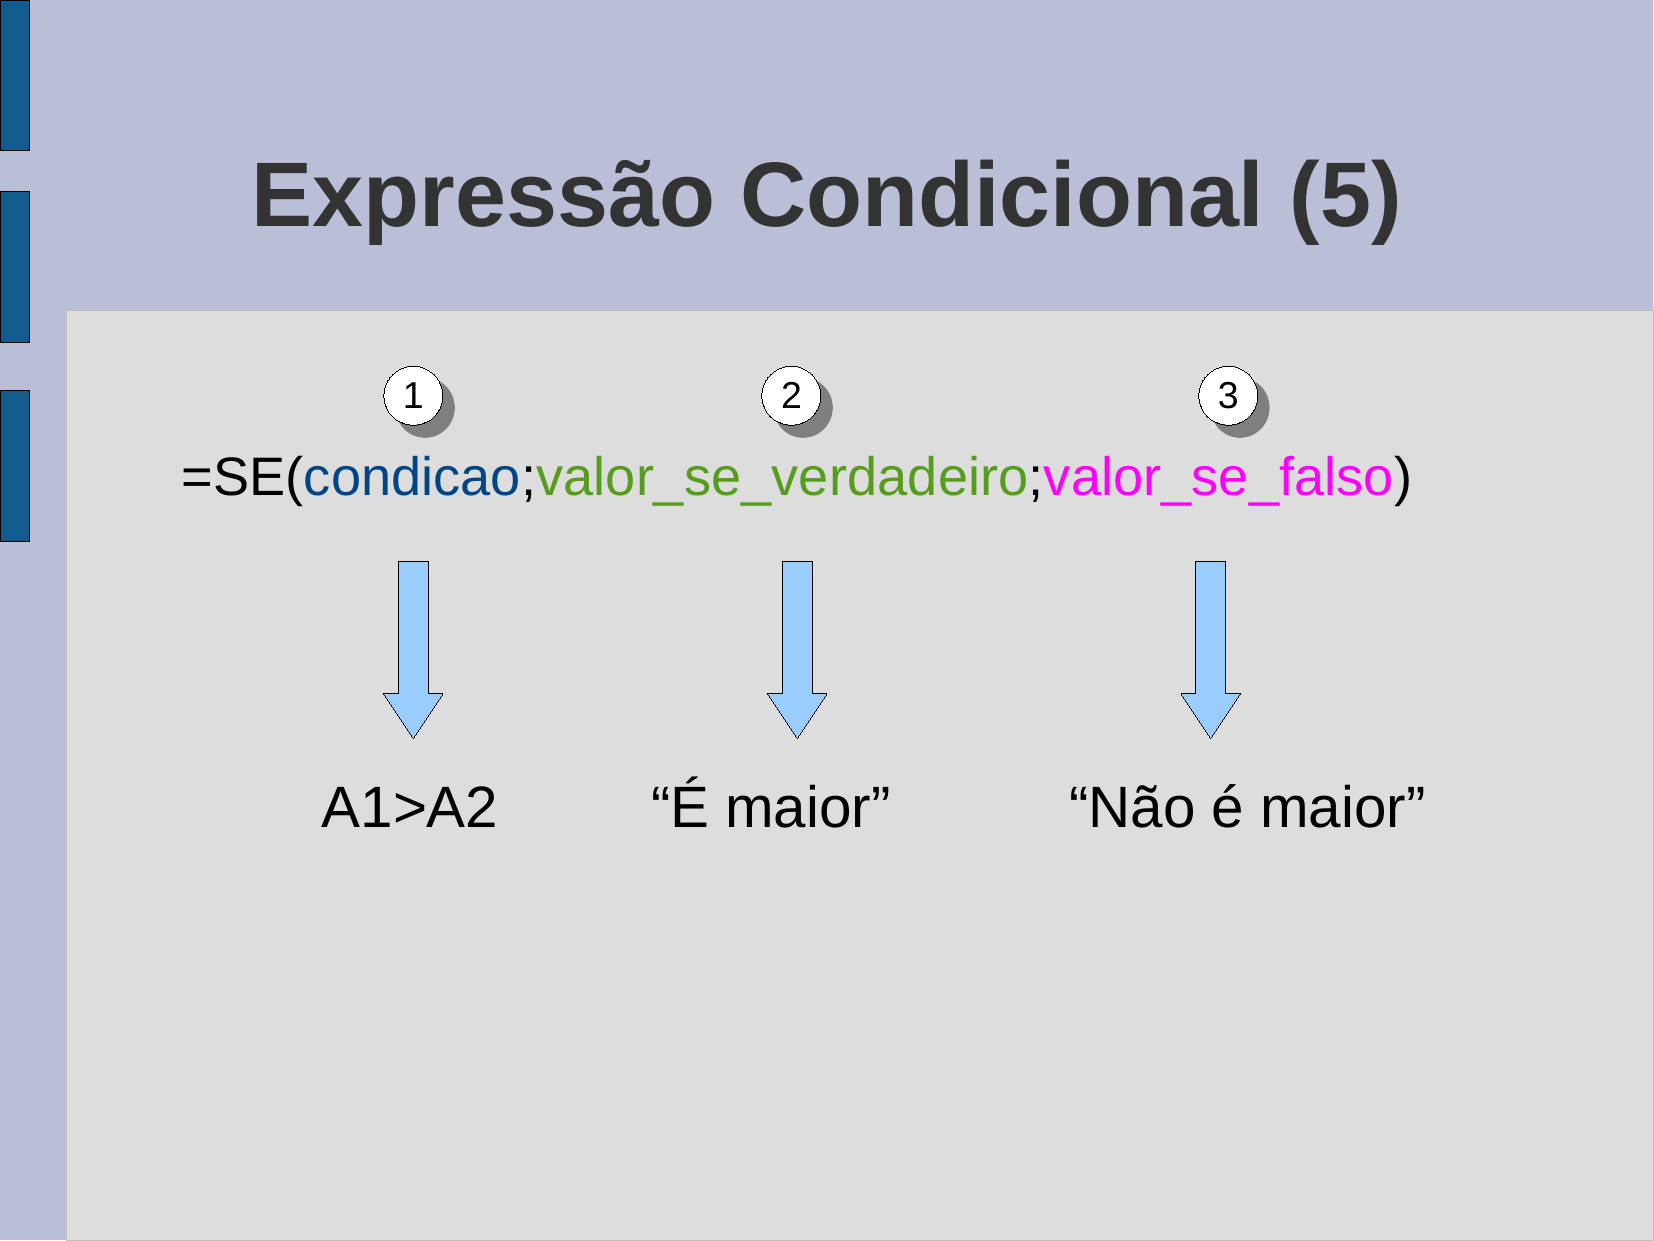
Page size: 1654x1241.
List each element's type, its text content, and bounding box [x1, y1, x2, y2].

text_box [767, 561, 827, 739]
text_box A1>A2 “É maior” “Não é maior” [177, 767, 1536, 848]
text_box [1181, 561, 1241, 739]
text_box =SE(condicao;valor_se_verdadeiro;valor_se_falso) [181, 445, 1447, 507]
text_box 1 [383, 366, 443, 426]
text_box [383, 561, 443, 739]
title Expressão Condicional (5) [121, 98, 1534, 291]
text_box 2 [761, 366, 821, 426]
text_box 3 [1198, 366, 1258, 426]
